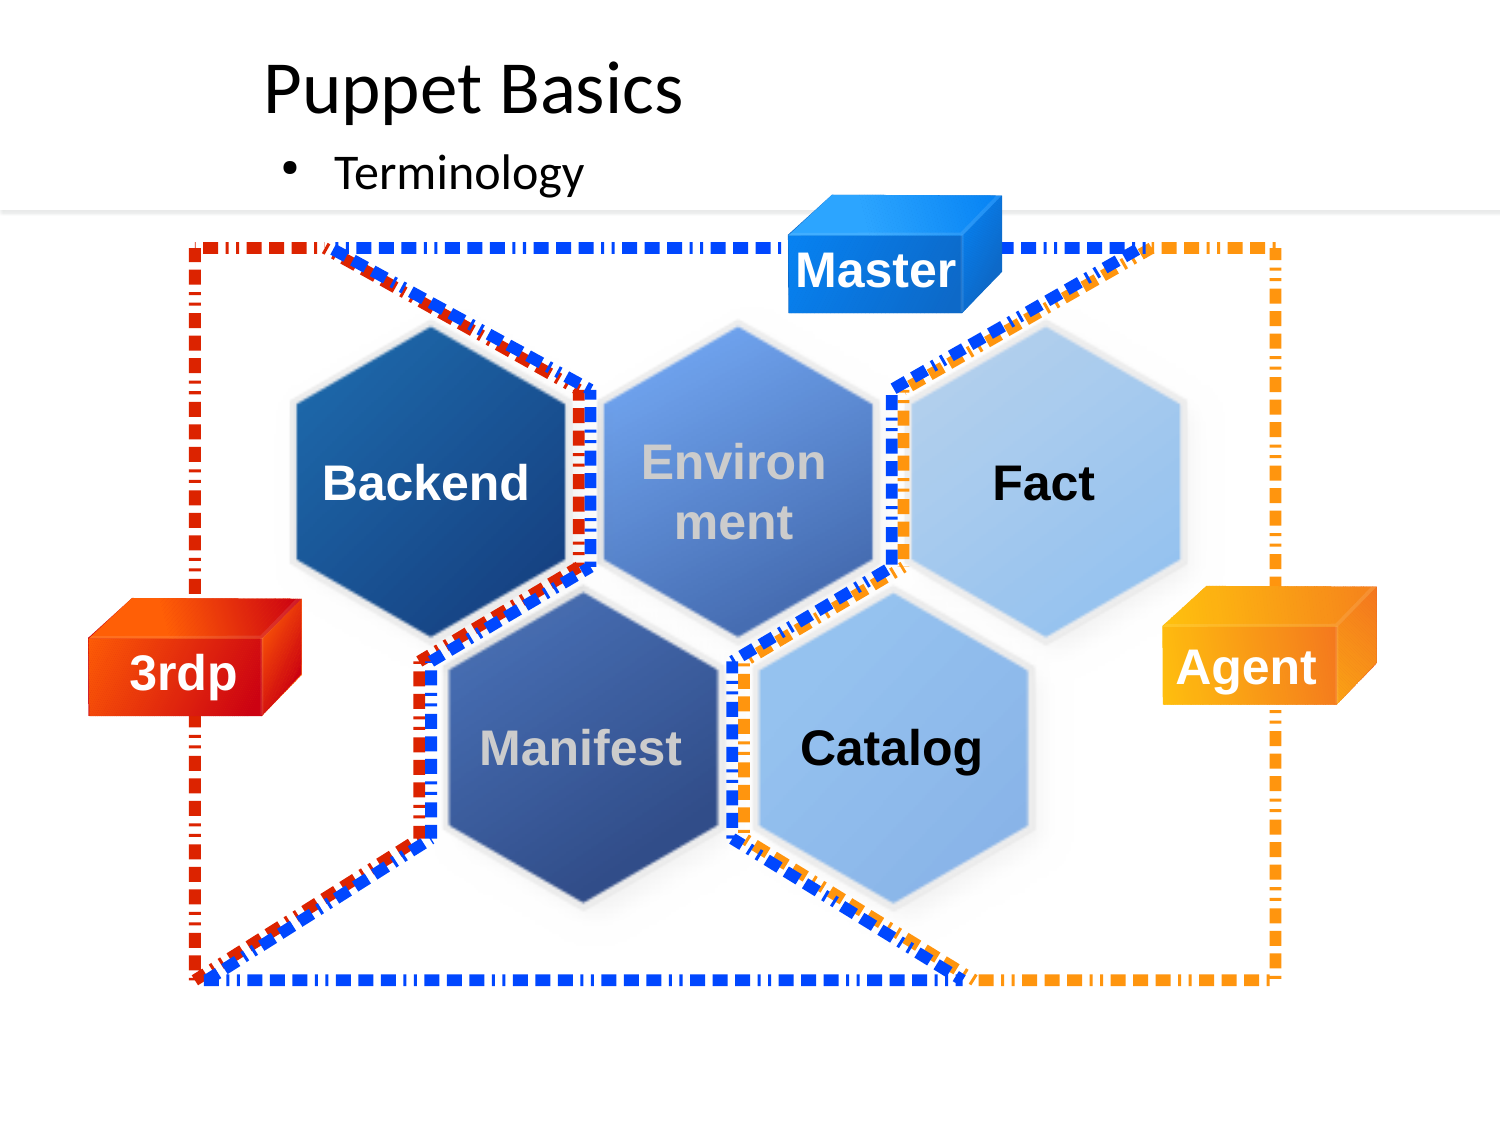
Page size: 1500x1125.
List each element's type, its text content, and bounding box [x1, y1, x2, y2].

text_box Manifest [464, 708, 697, 780]
text_box Agent [1160, 626, 1335, 698]
text_box Environ ment [625, 421, 842, 550]
text_box Master [771, 230, 981, 302]
text_box Backend [307, 442, 545, 514]
picture [0, 177, 1500, 946]
text_box Fact [977, 442, 1111, 514]
list Terminology [248, 139, 1355, 207]
text_box 3rdp [79, 633, 288, 705]
title Puppet Basics [248, 37, 1355, 129]
text_box Catalog [785, 708, 999, 780]
